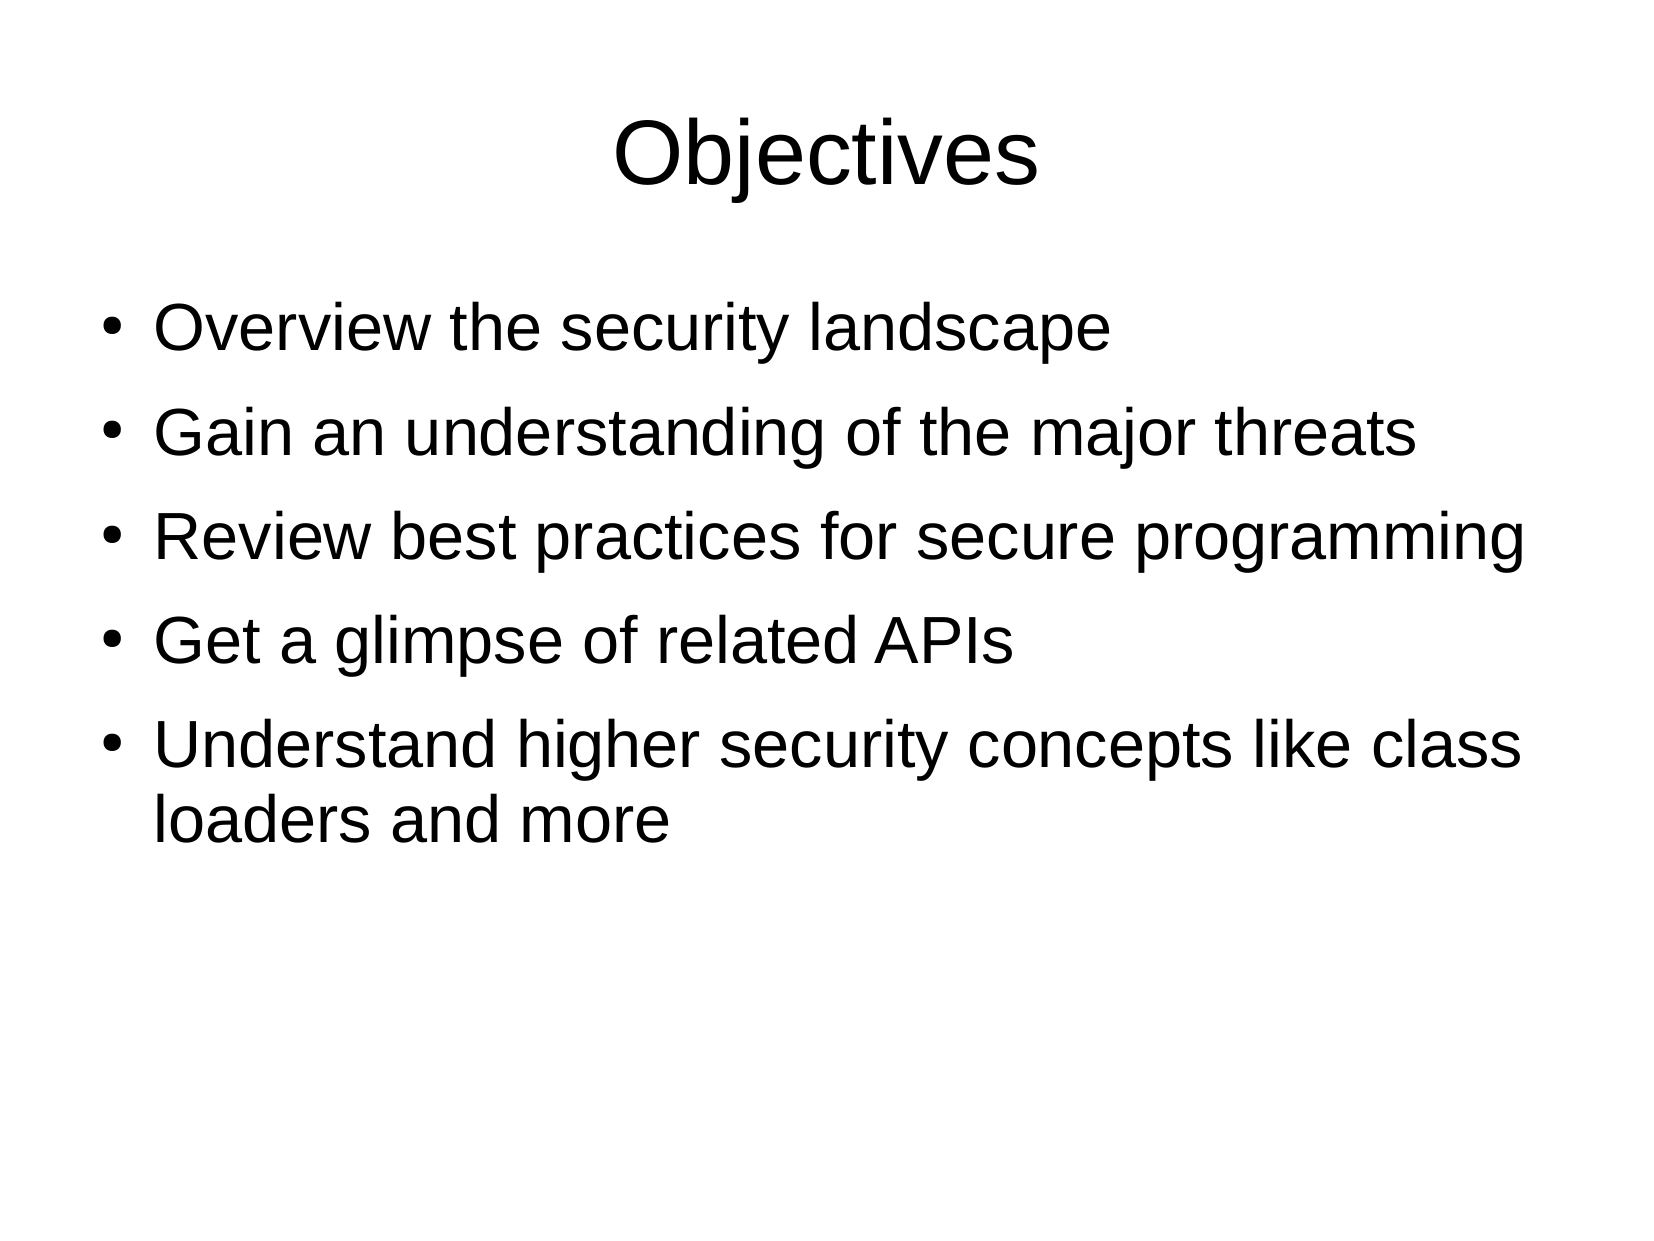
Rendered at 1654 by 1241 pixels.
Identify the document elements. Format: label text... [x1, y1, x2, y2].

list Overview the security landscape Gain an understanding of the major threats Review best practices for secure programming Get a glimpse of related APIs Understand higher security concepts like class loaders and more [82, 290, 1538, 1010]
title Objectives [82, 49, 1571, 257]
